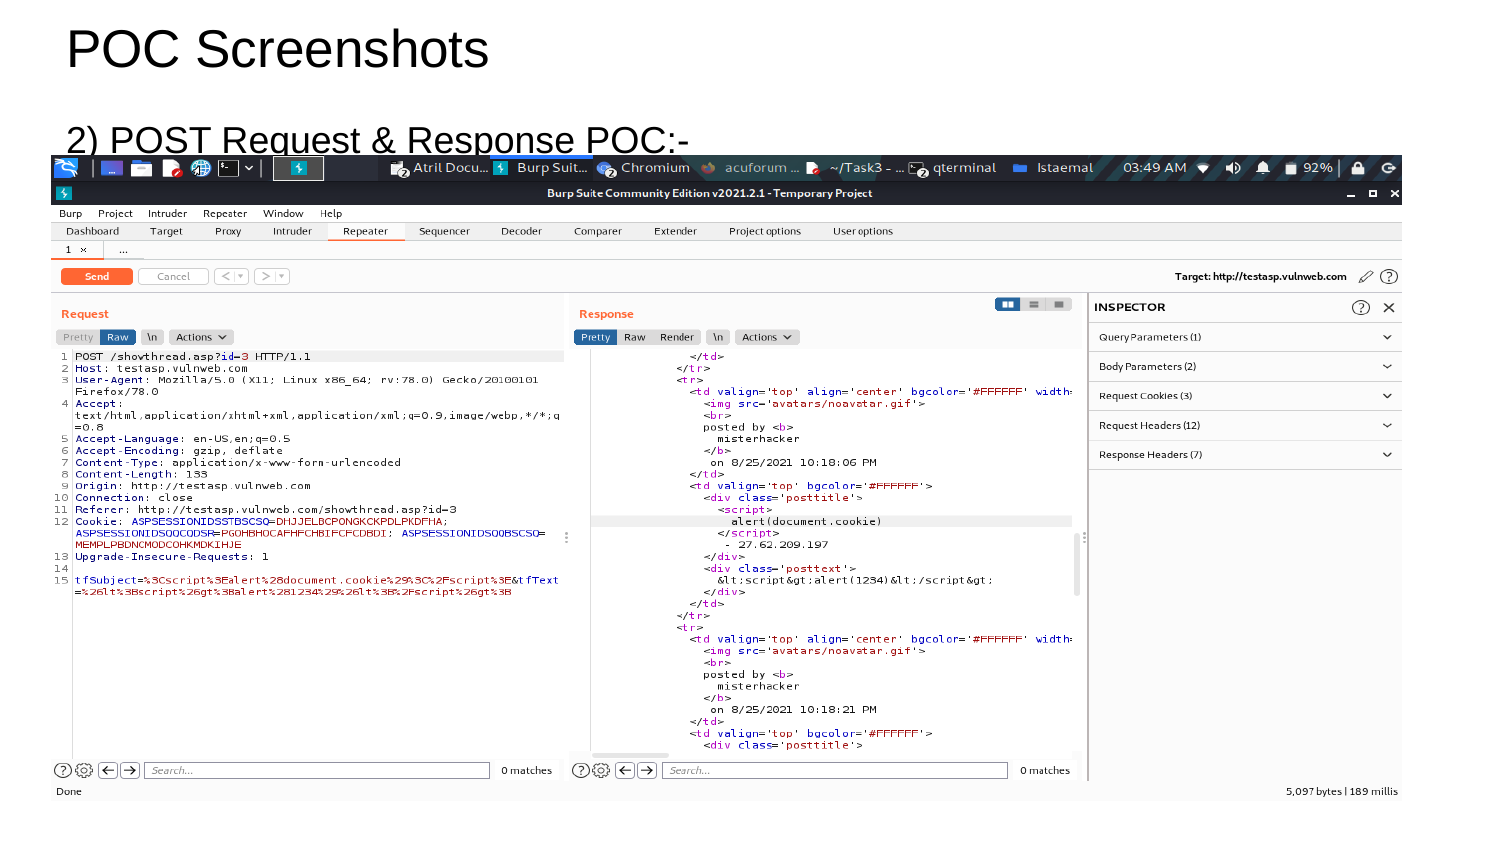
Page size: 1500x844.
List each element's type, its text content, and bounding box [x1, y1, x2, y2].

list 2) POST Request & Response POC:- [51, 93, 1449, 655]
picture [51, 155, 1402, 801]
title POC Screenshots [51, 0, 1449, 93]
